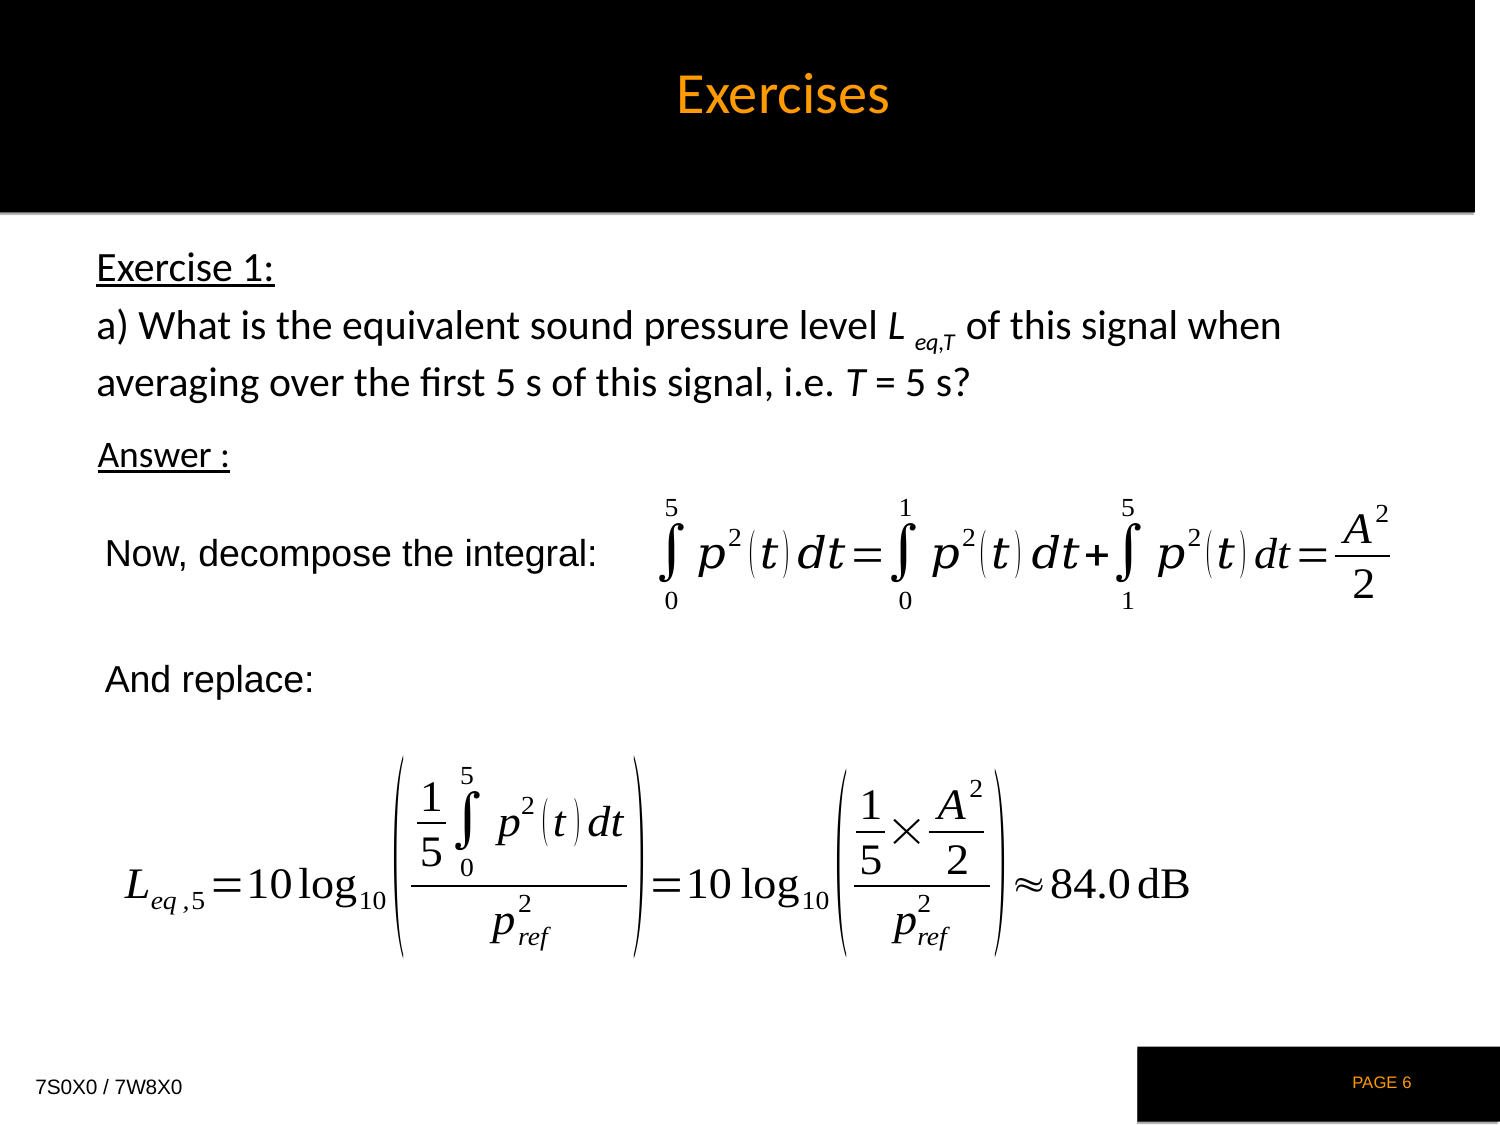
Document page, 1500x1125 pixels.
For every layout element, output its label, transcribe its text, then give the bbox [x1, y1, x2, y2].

chart [641, 492, 1404, 616]
text_box Answer : [82, 422, 246, 483]
chart [58, 695, 1202, 961]
text_box 7S0X0 / 7W8X0 [35, 1070, 626, 1102]
text_box [1137, 1046, 1500, 1122]
text_box PAGE 6 [1352, 1066, 1453, 1098]
text_box Exercises [125, 48, 1442, 200]
text_box Now, decompose the integral: And replace: [90, 525, 1111, 708]
text_box [0, 0, 1475, 213]
list Exercise 1: a) What is the equivalent sound pressure level L eq,T of this signal when averaging over the first 5 s of this signal, i.e. T = 5 s? [81, 232, 1394, 403]
